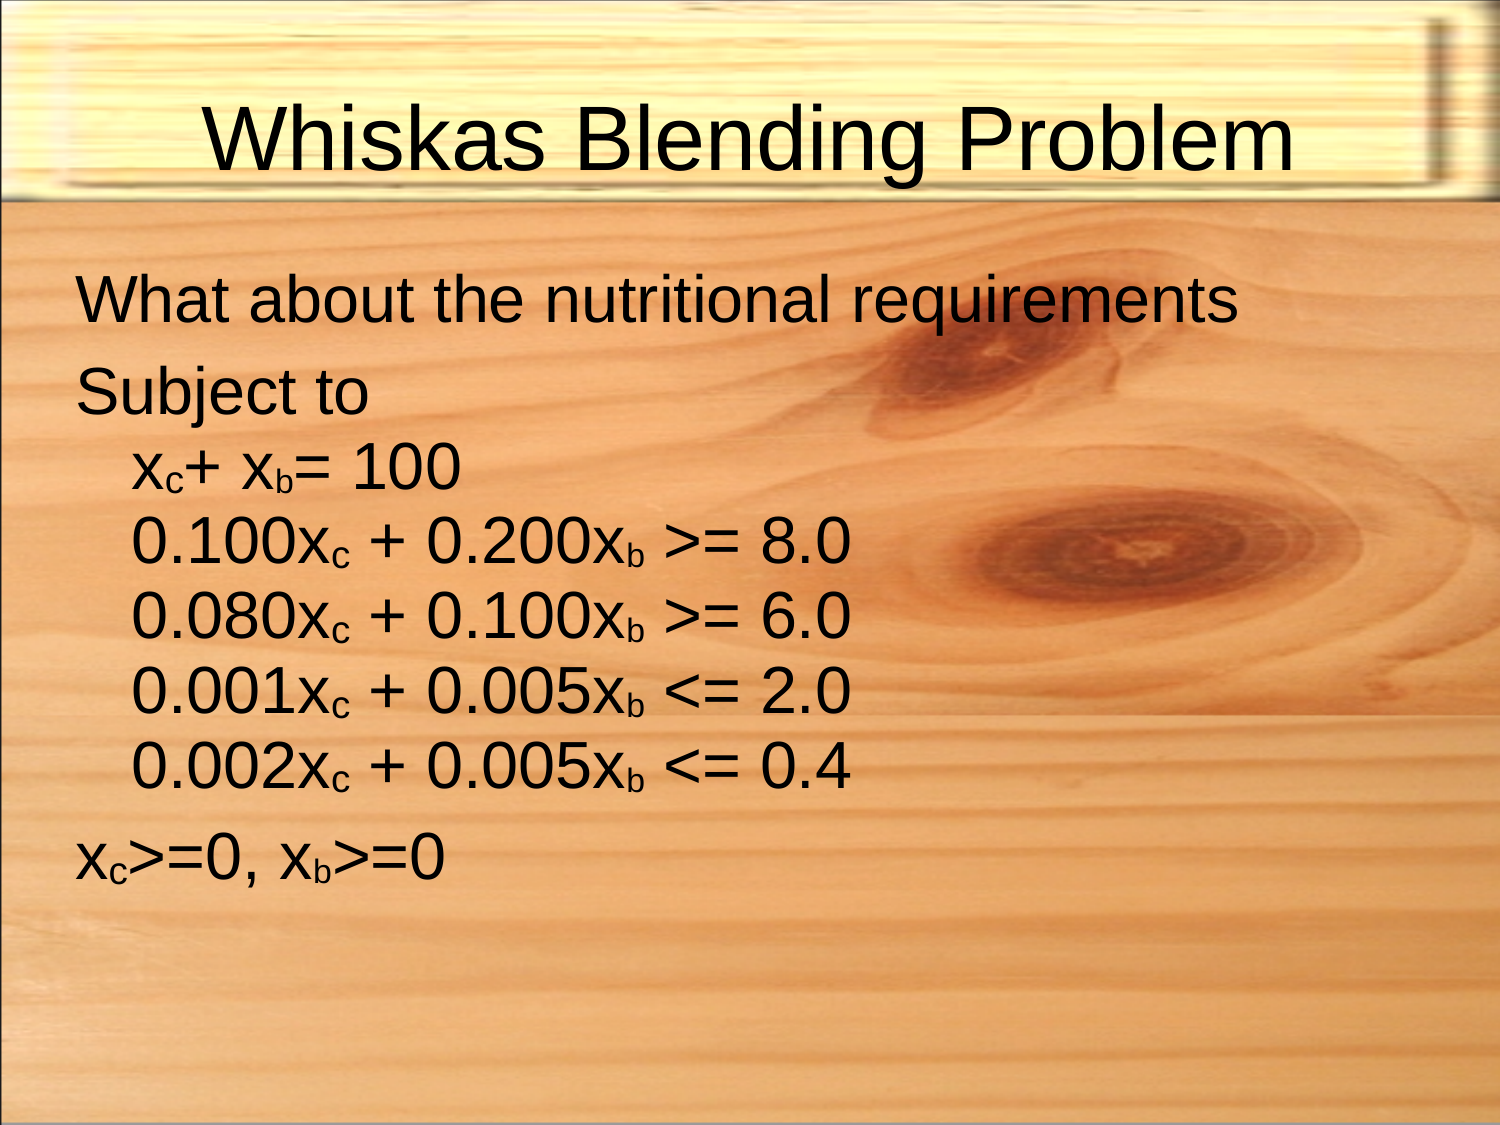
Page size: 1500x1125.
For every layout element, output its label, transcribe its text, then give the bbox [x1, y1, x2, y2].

title Whiskas Blending Problem [75, 52, 1426, 226]
list What about the nutritional requirements Subject to xc+ xb= 100 0.100xc + 0.200xb >= 8.0 0.080xc + 0.100xb >= 6.0 0.001xc + 0.005xb <= 2.0 0.002xc + 0.005xb <= 0.4 xc>=0, xb>=0 [75, 262, 1426, 1101]
picture [0, 0, 1500, 1125]
